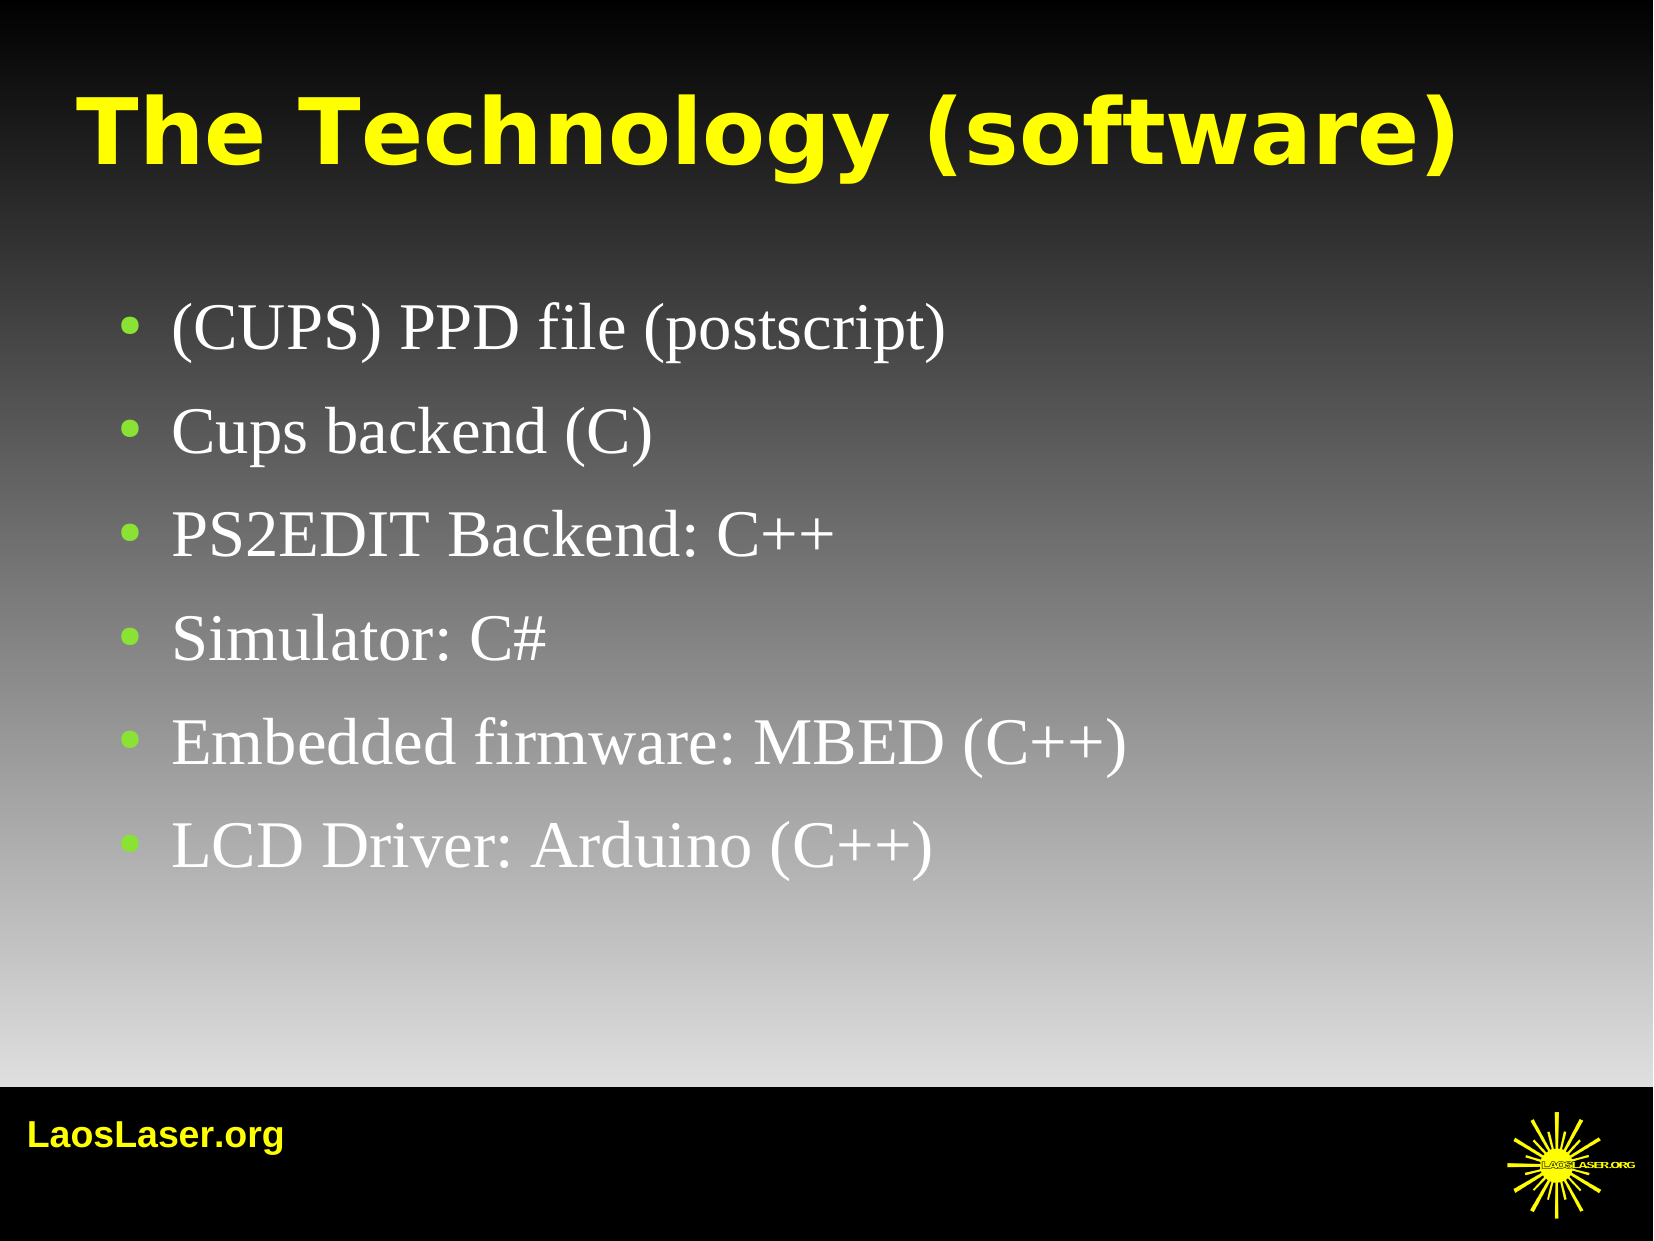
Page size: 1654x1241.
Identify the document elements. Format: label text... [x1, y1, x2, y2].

picture [1502, 1108, 1640, 1225]
list (CUPS) PPD file (postscript) Cups backend (C) PS2EDIT Backend: C++ Simulator: C# Embedded firmware: MBED (C++) LCD Driver: Arduino (C++) [82, 290, 1571, 1036]
title The Technology (software) [76, 36, 1565, 229]
